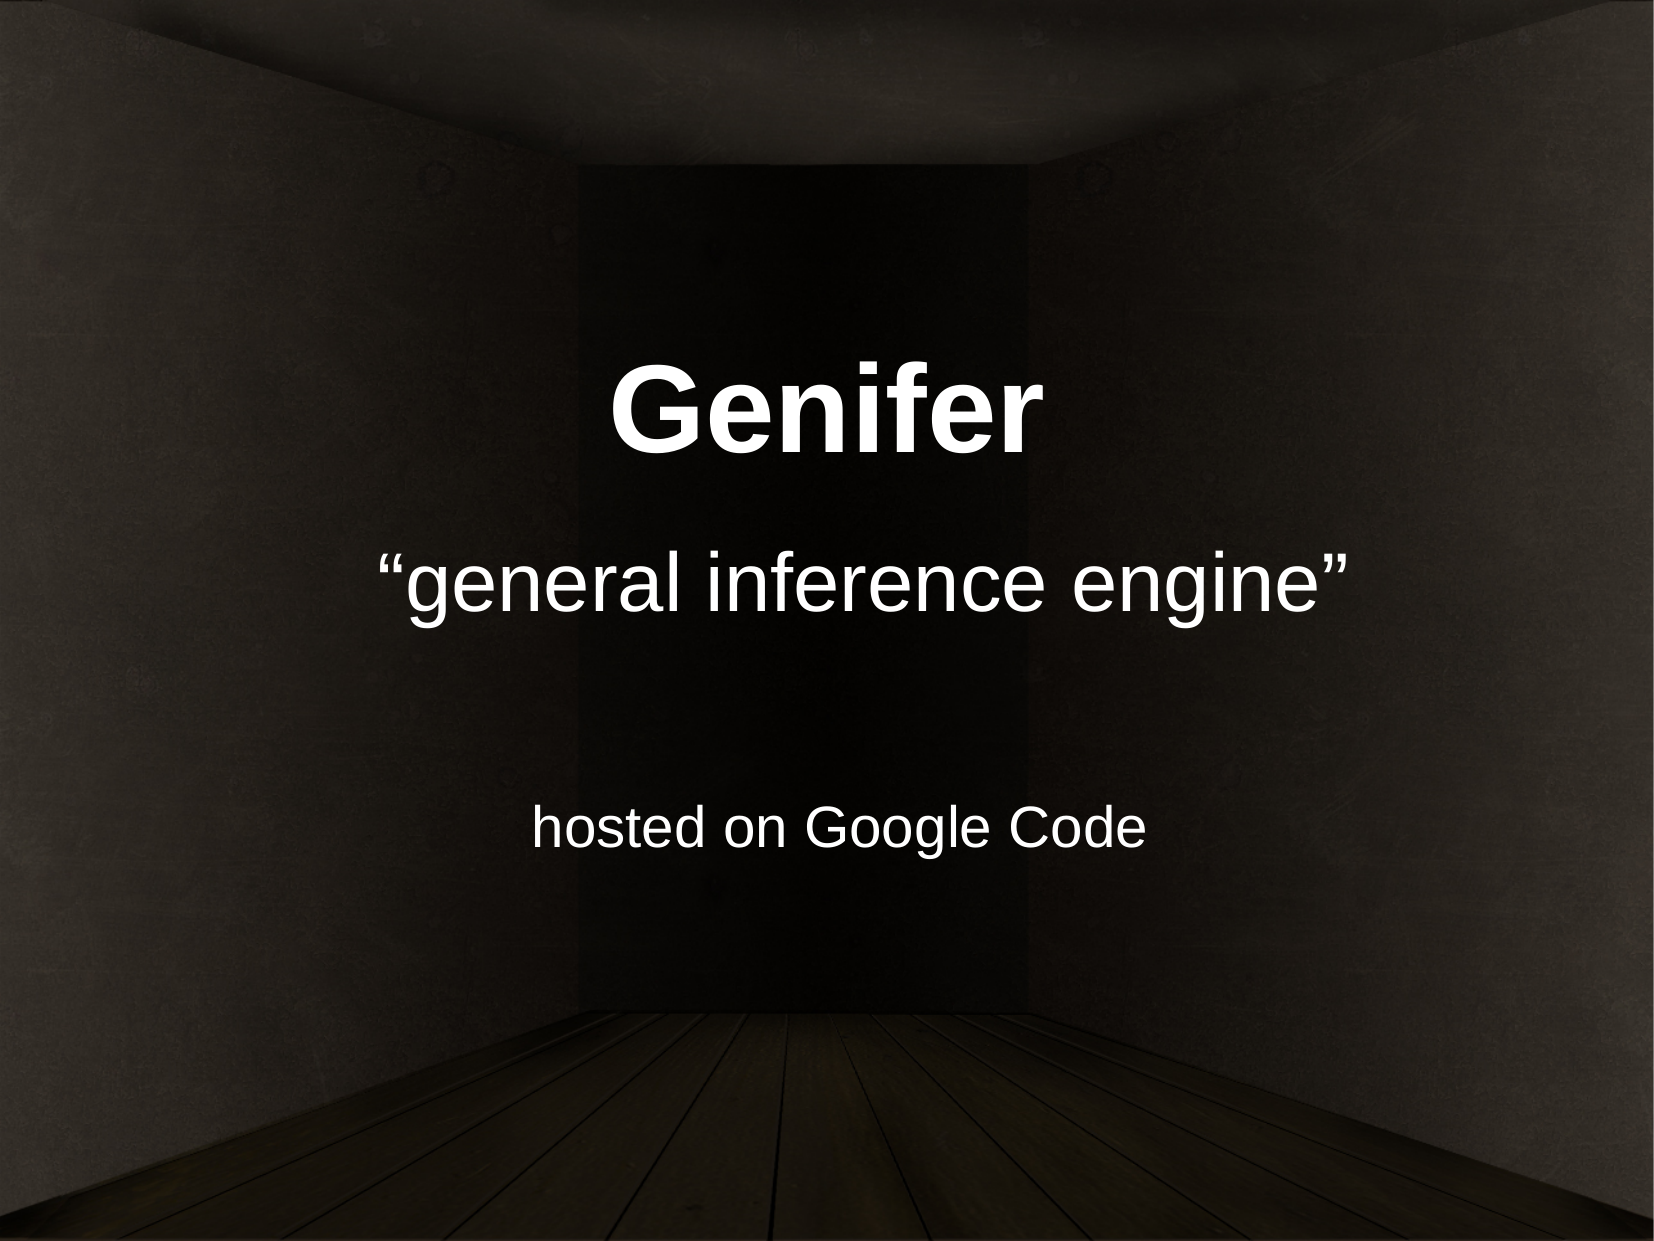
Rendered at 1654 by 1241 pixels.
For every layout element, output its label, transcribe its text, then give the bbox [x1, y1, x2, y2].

text_box “general inference engine” [359, 532, 1368, 633]
text_box hosted on Google Code [531, 782, 1175, 873]
picture [0, 0, 1654, 1241]
title Genifer [591, 338, 1063, 479]
